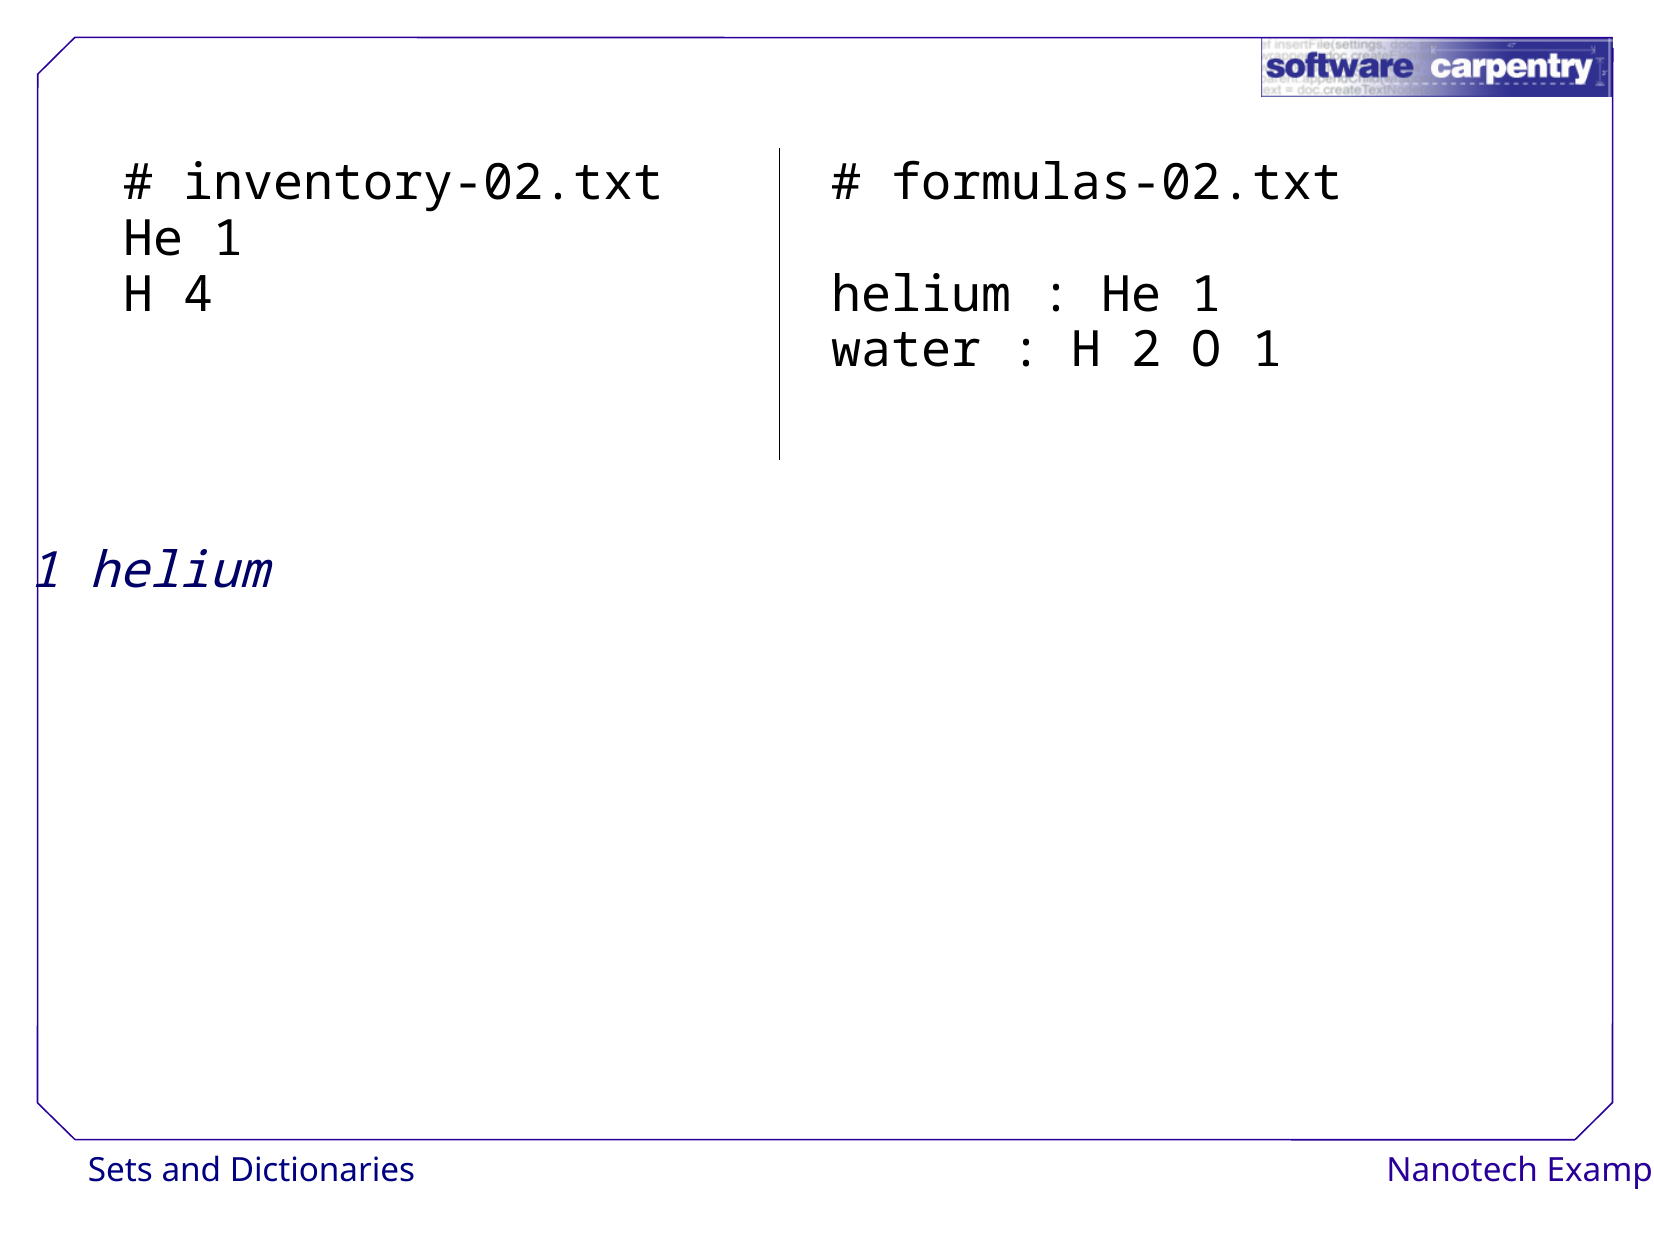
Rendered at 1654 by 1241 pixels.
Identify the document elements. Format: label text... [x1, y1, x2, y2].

text_box # formulas-02.txt helium : He 1 water : H 2 O 1 [817, 147, 1527, 479]
text_box 1 helium [14, 499, 435, 606]
text_box # inventory-02.txt He 1 H 4 [108, 147, 817, 479]
picture [1261, 39, 1613, 97]
